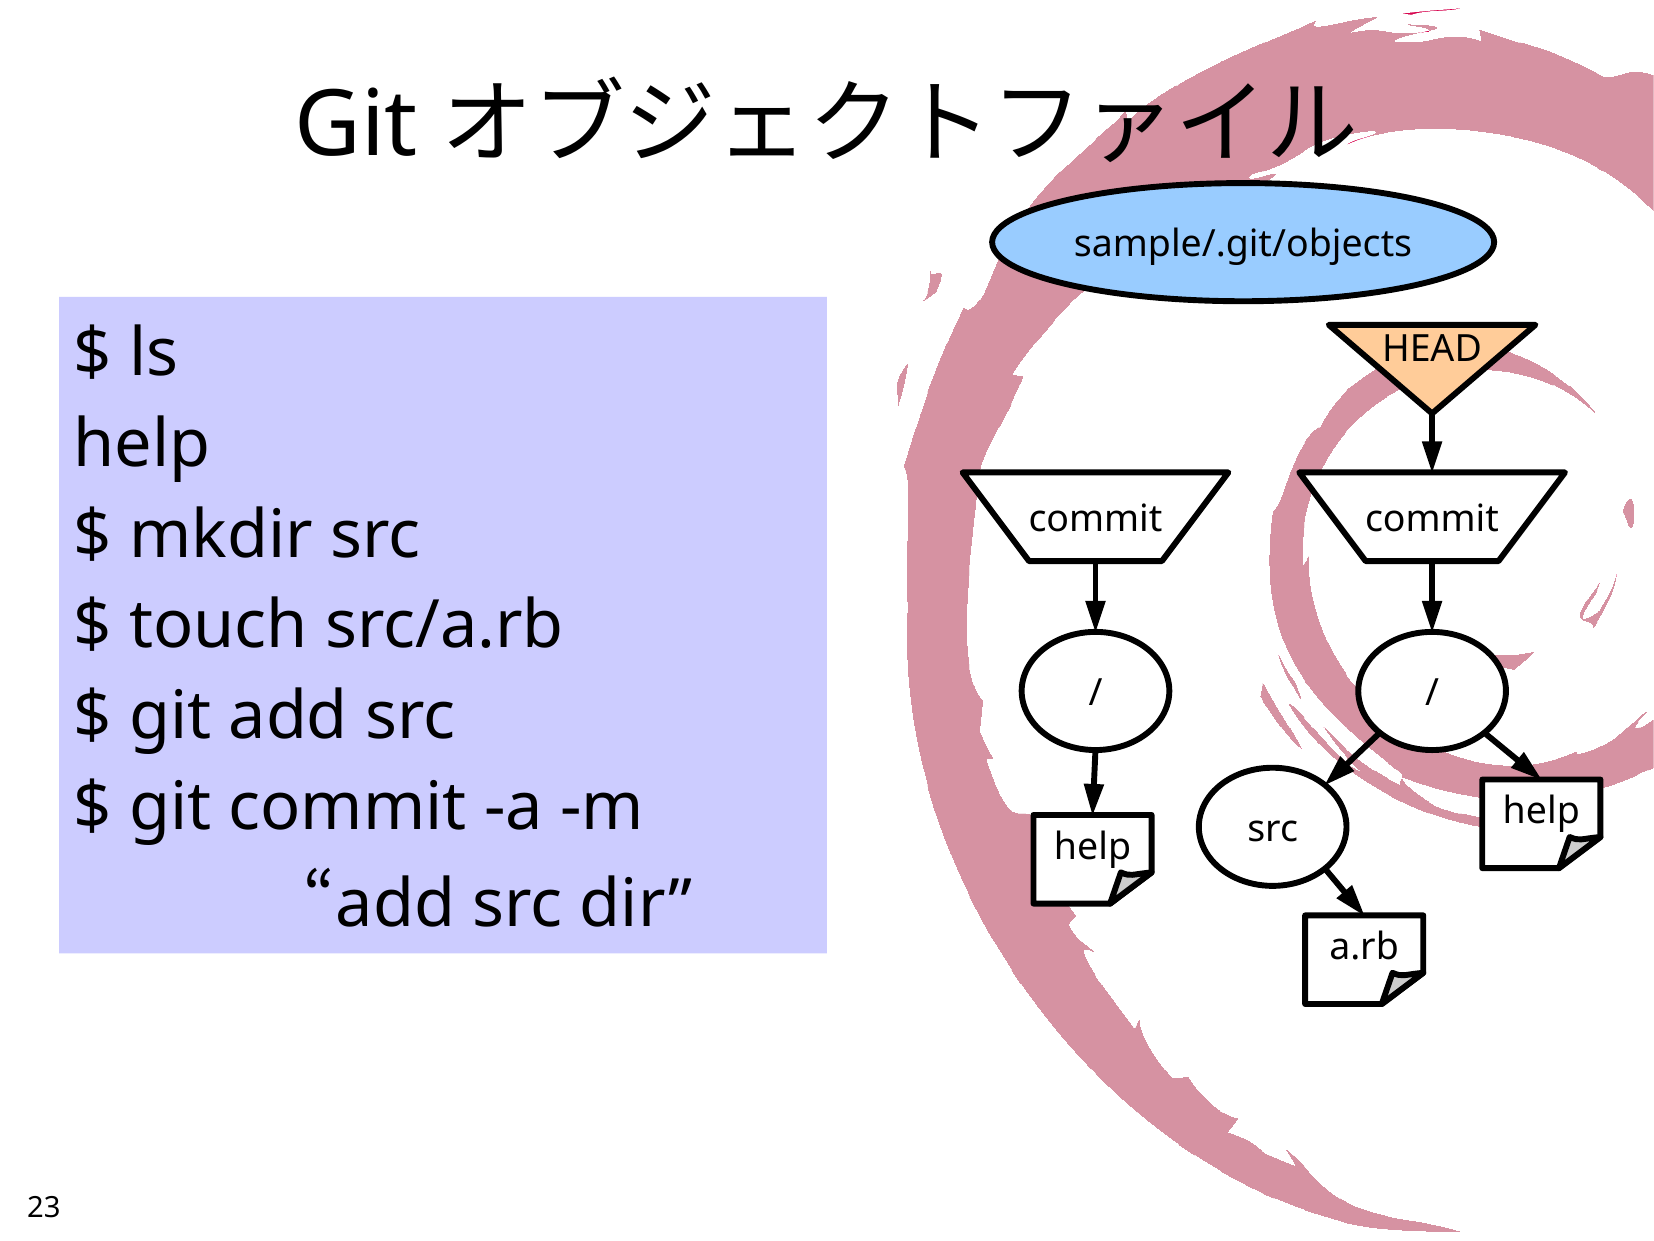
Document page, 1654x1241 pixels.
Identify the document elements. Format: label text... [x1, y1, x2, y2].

text_box help [1033, 814, 1152, 904]
text_box a.rb [1305, 915, 1424, 1004]
text_box / [1358, 631, 1506, 751]
title Git オブジェクトファイル [276, 49, 1378, 257]
text_box help [1482, 779, 1601, 869]
text_box commit [962, 472, 1229, 562]
text_box / [1021, 631, 1170, 751]
text_box HEAD [1328, 324, 1536, 413]
picture [886, 0, 1654, 1241]
text_box commit [1299, 472, 1566, 562]
text_box sample/.git/objects [992, 183, 1495, 302]
text_box src [1198, 767, 1347, 886]
text_box $ ls help $ mkdir src $ touch src/a.rb $ git add src $ git commit -a -m “add src dir” [59, 296, 827, 913]
